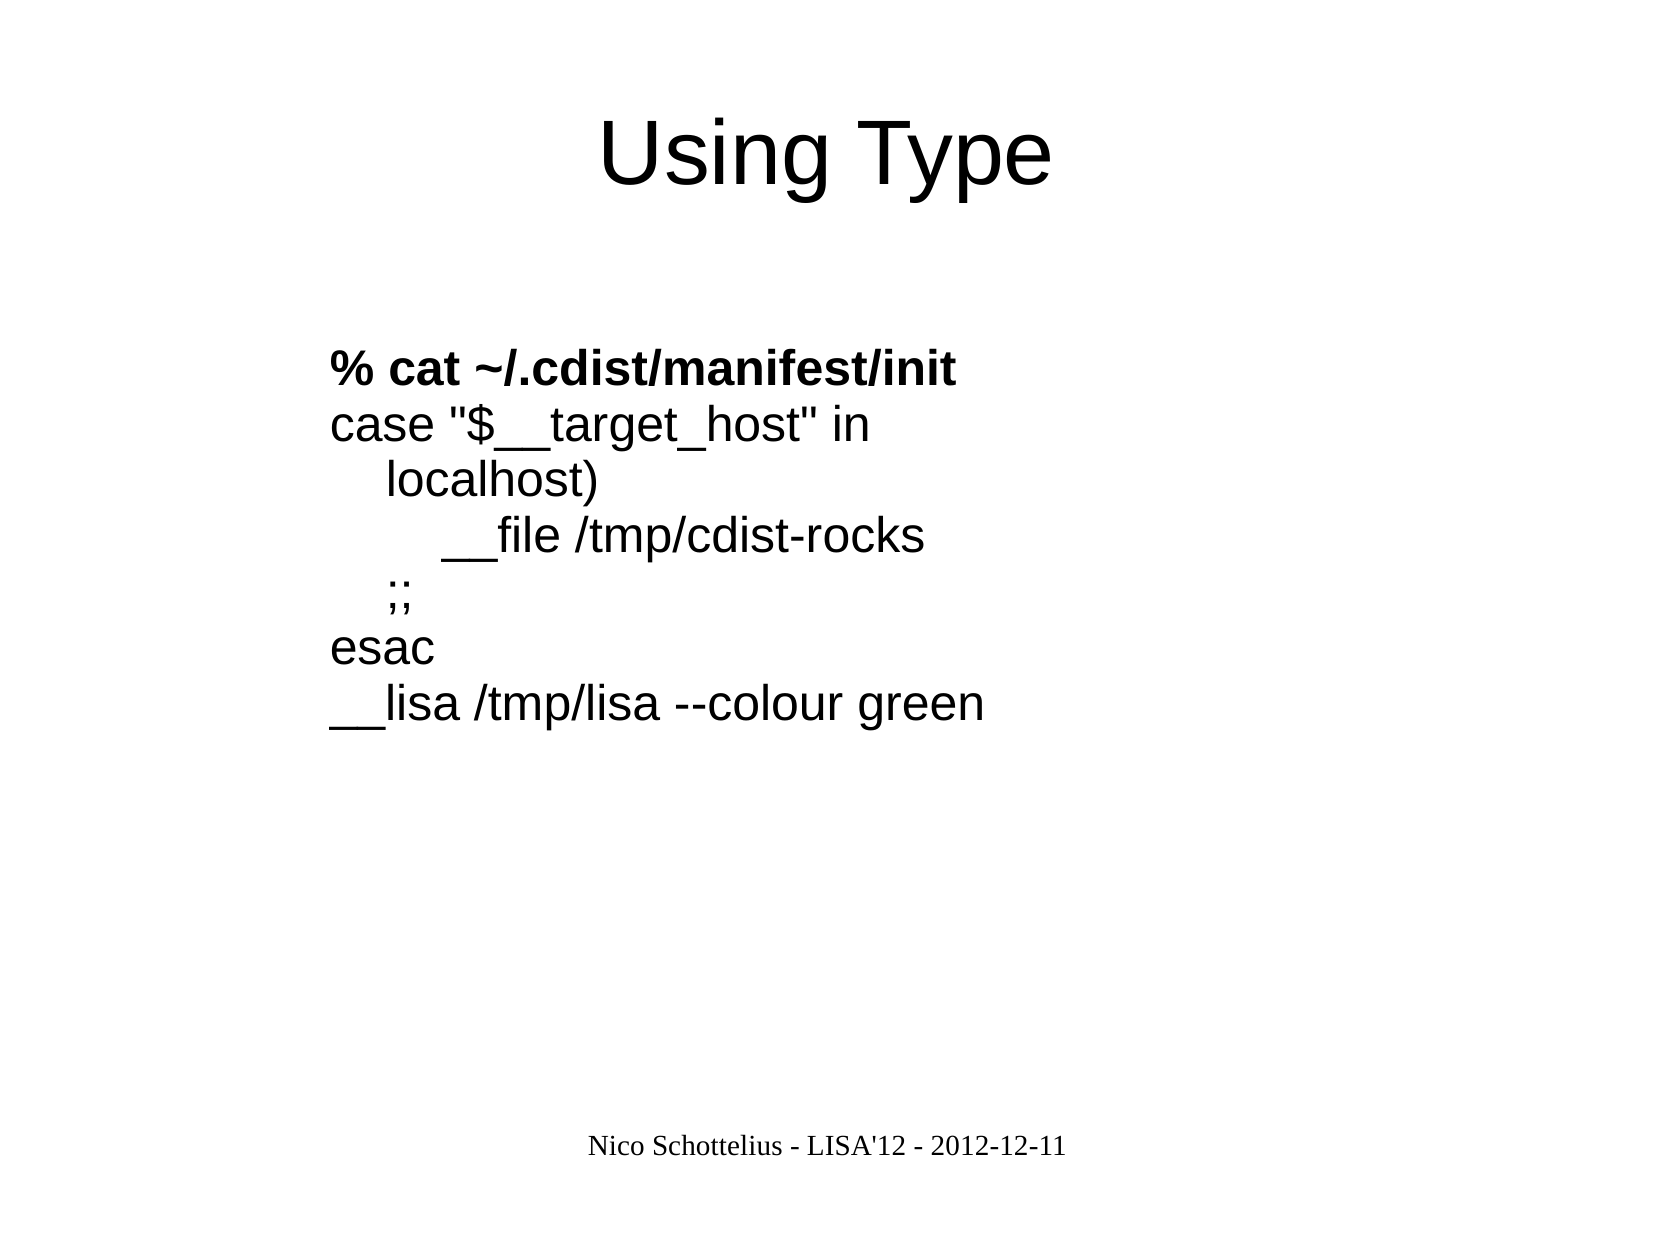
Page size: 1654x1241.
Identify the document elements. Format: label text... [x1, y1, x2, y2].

text_box % cat ~/.cdist/manifest/init case "$__target_host" in localhost) __file /tmp/cdist-rocks ;; esac __lisa /tmp/lisa --colour green [315, 332, 1441, 1066]
title Using Type [82, 49, 1571, 257]
